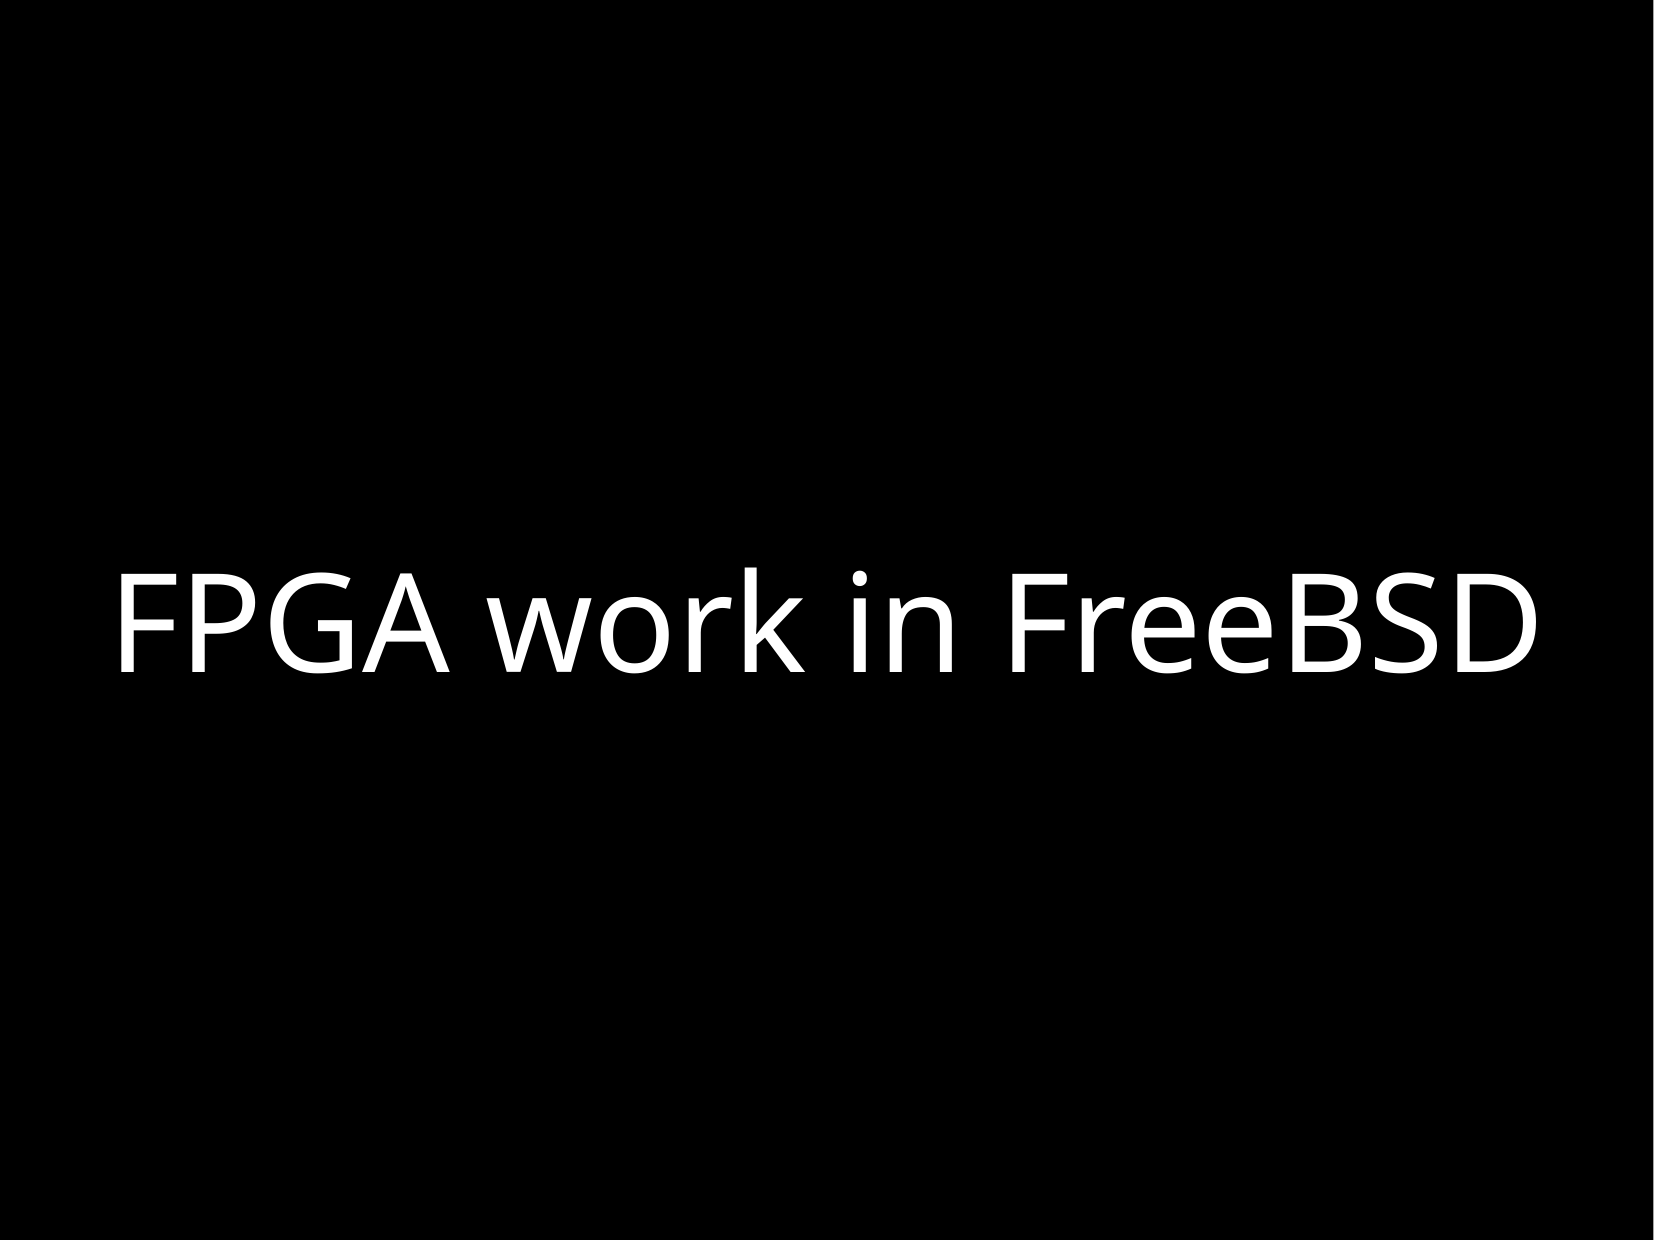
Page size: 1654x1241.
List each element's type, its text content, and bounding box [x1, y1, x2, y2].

title FPGA work in FreeBSD [82, 56, 1571, 1182]
